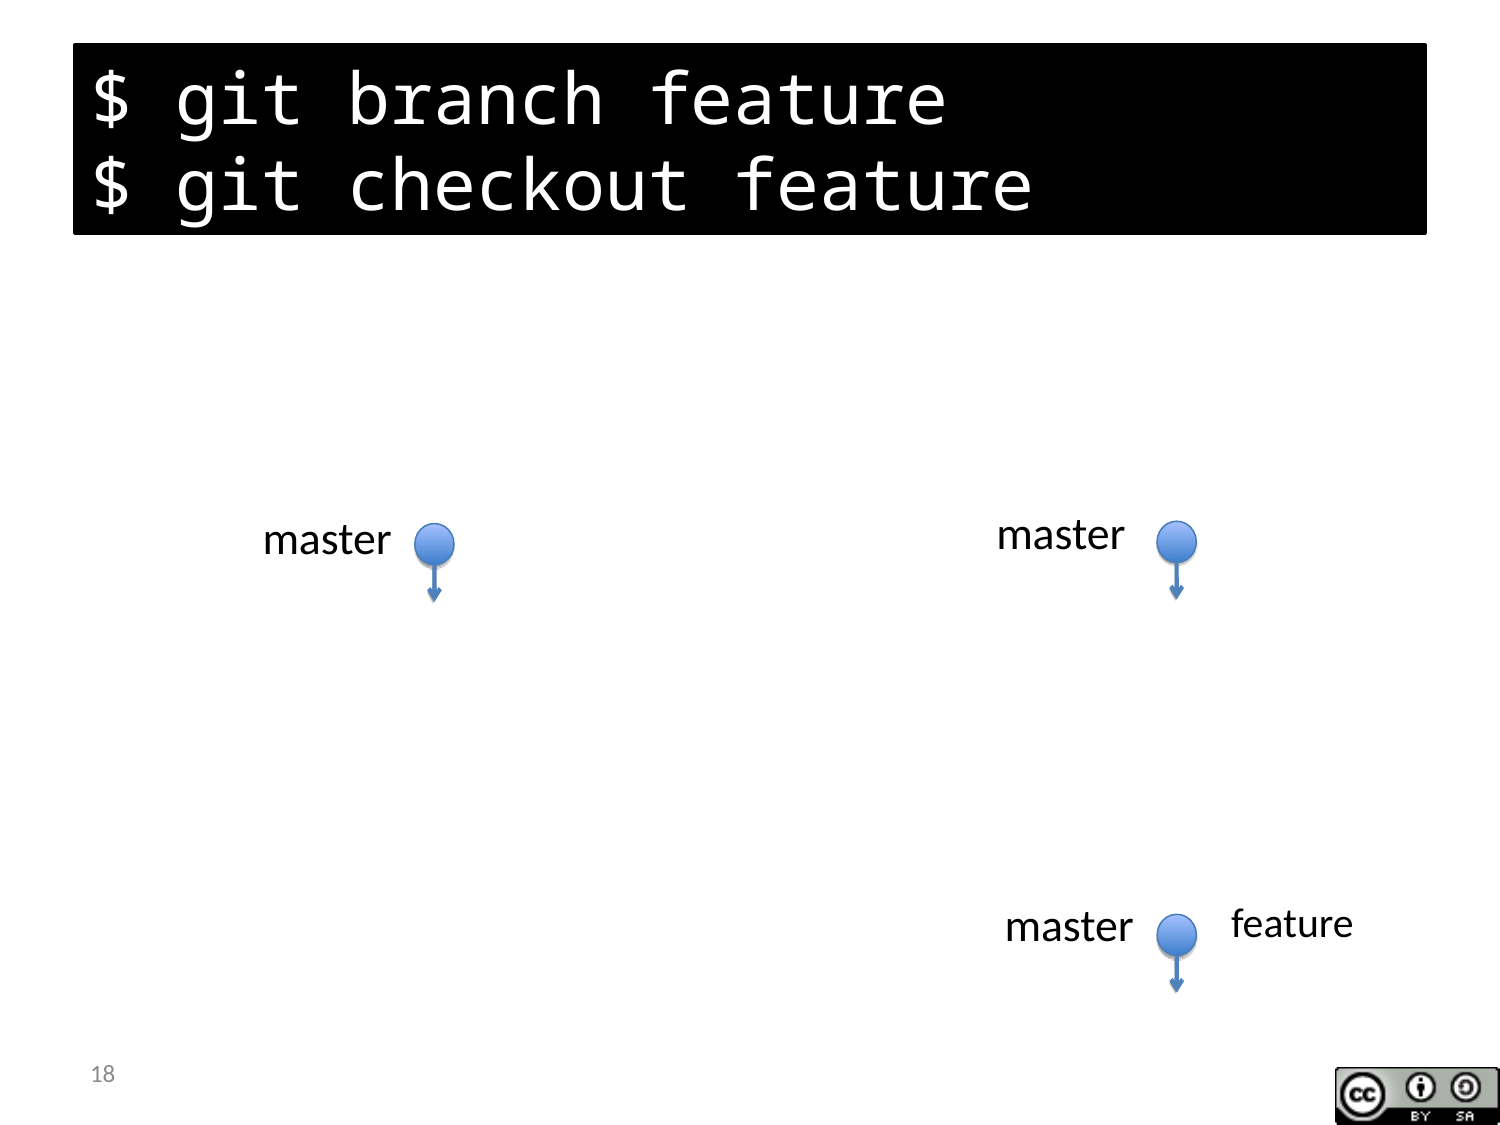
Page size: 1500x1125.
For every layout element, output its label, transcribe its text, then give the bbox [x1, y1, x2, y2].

title $ git branch feature $ git checkout feature [75, 45, 1425, 233]
text_box feature [1196, 888, 1389, 954]
text_box master [965, 496, 1158, 566]
text_box [1158, 521, 1197, 563]
text_box master [973, 888, 1166, 959]
picture [1335, 1067, 1500, 1125]
slide_number <number> [75, 1042, 425, 1103]
text_box master [231, 501, 424, 572]
text_box [1166, 914, 1196, 956]
text_box [414, 523, 455, 565]
